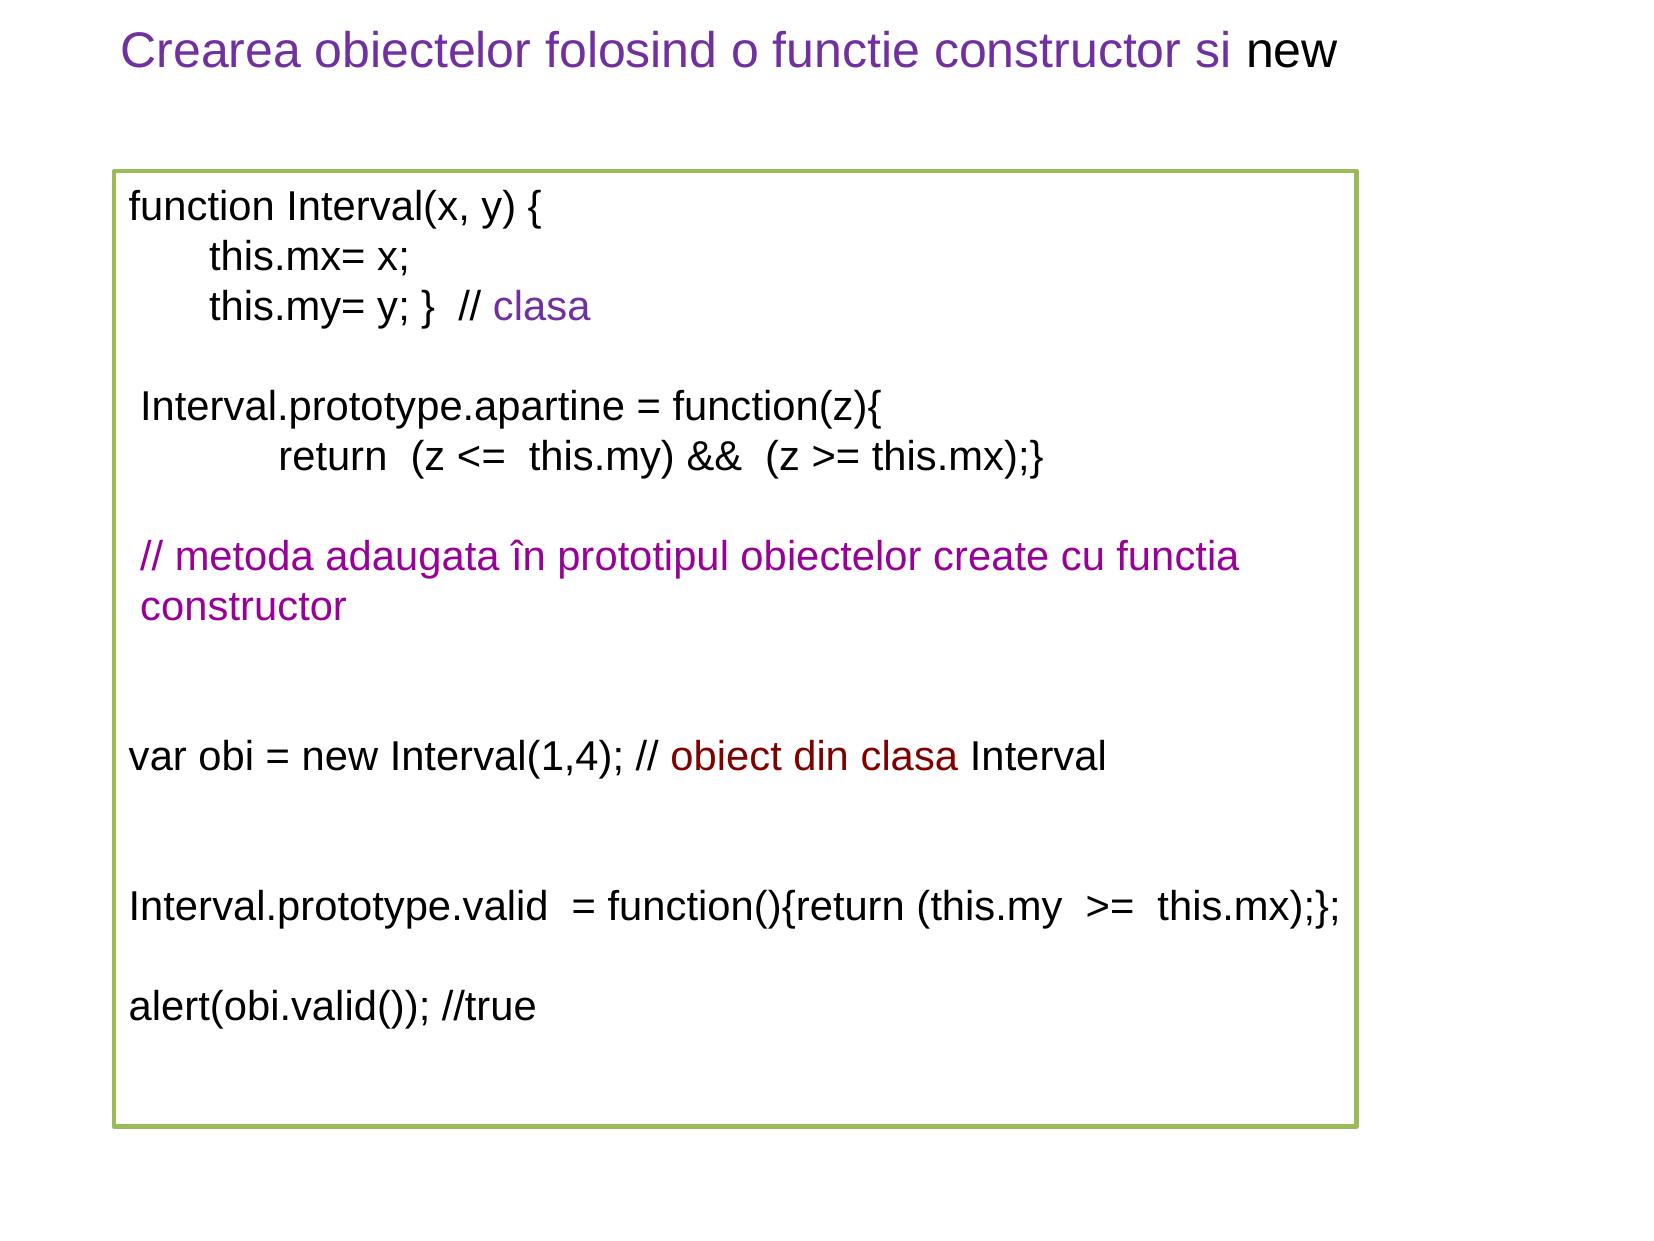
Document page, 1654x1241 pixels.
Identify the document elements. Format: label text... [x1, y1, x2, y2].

text_box function Interval(x, y) { this.mx= x; this.my= y; } // clasa Interval.prototype.apartine = function(z){ return (z <= this.my) && (z >= this.mx);} // metoda adaugata în prototipul obiectelor create cu functia constructor var obi = new Interval(1,4); // obiect din clasa Interval Interval.prototype.valid = function(){return (this.my >= this.mx);}; alert(obi.valid()); //true [113, 171, 1357, 1127]
text_box Crearea obiectelor folosind o functie constructor si new [105, 10, 1654, 356]
